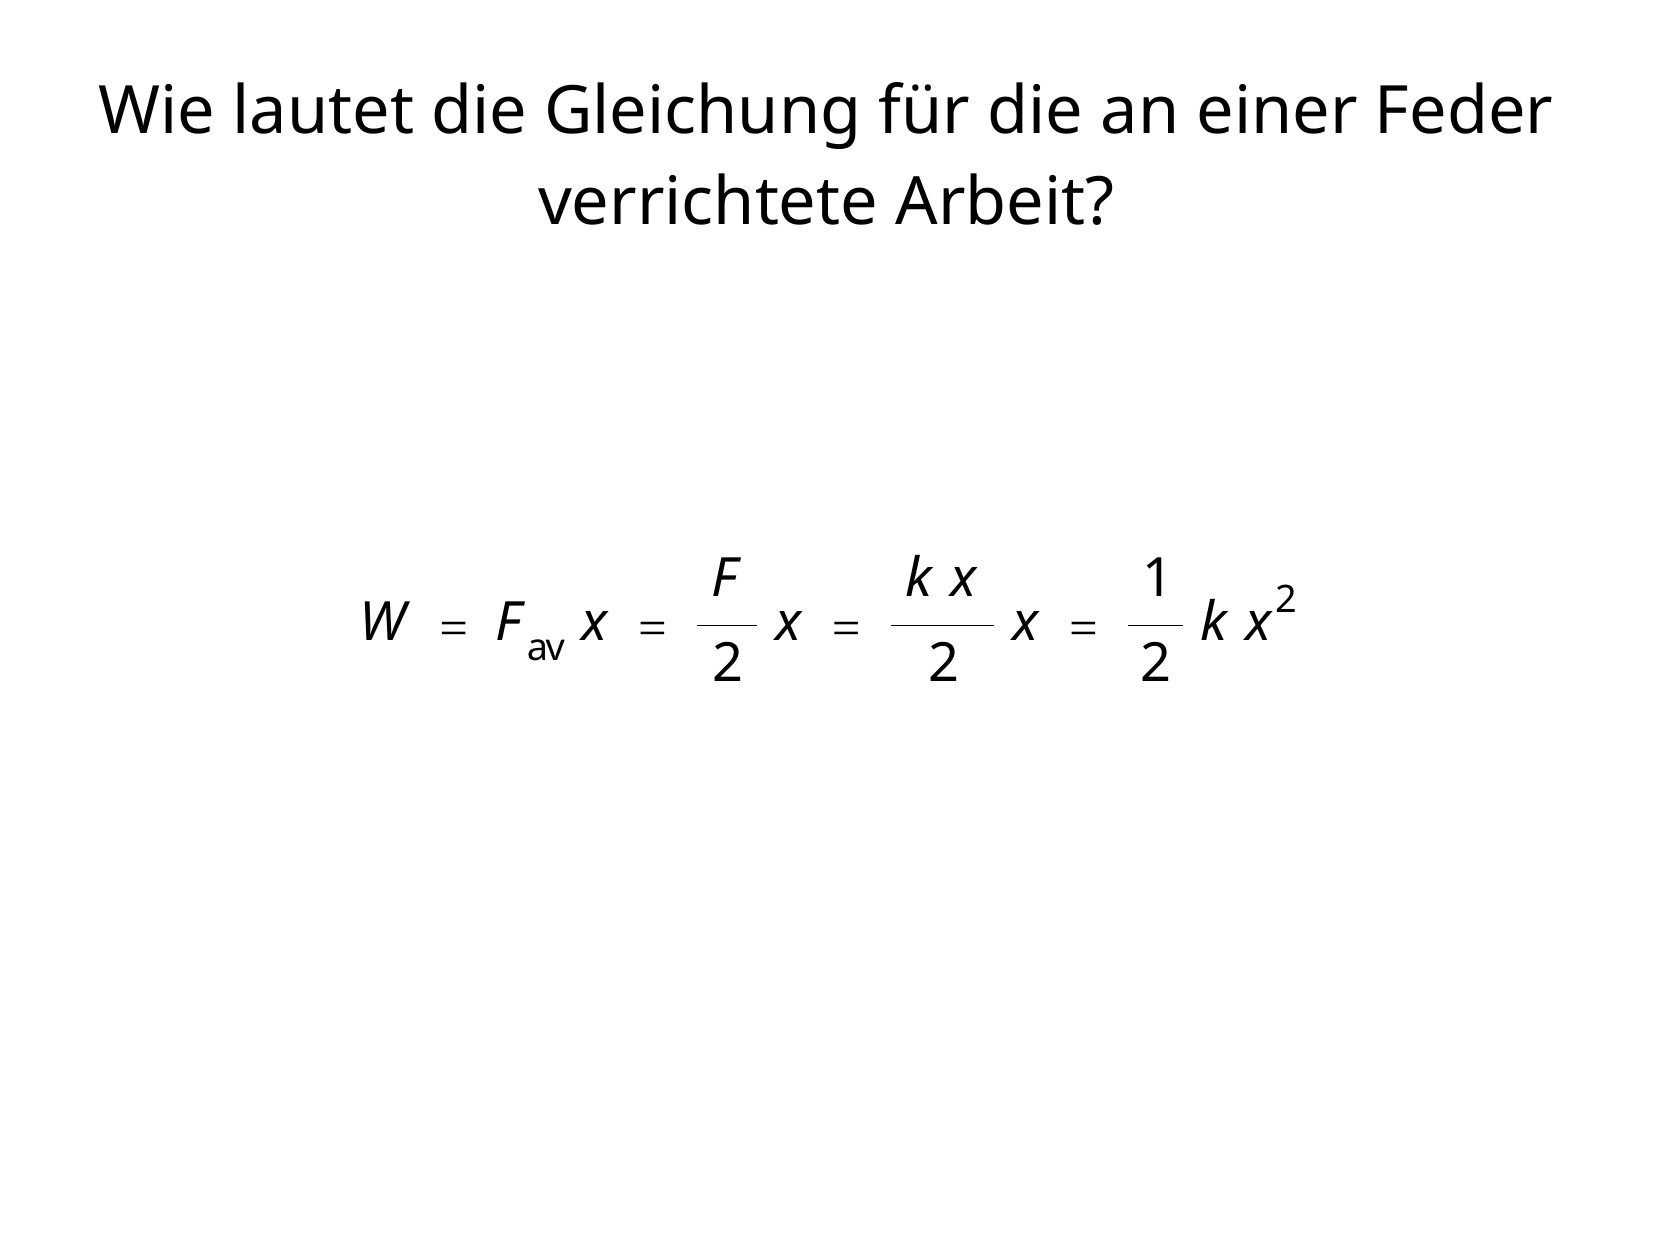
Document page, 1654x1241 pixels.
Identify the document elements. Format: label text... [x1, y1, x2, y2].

chart [353, 545, 1301, 695]
title Wie lautet die Gleichung für die an einer Feder verrichtete Arbeit? [82, 49, 1571, 257]
